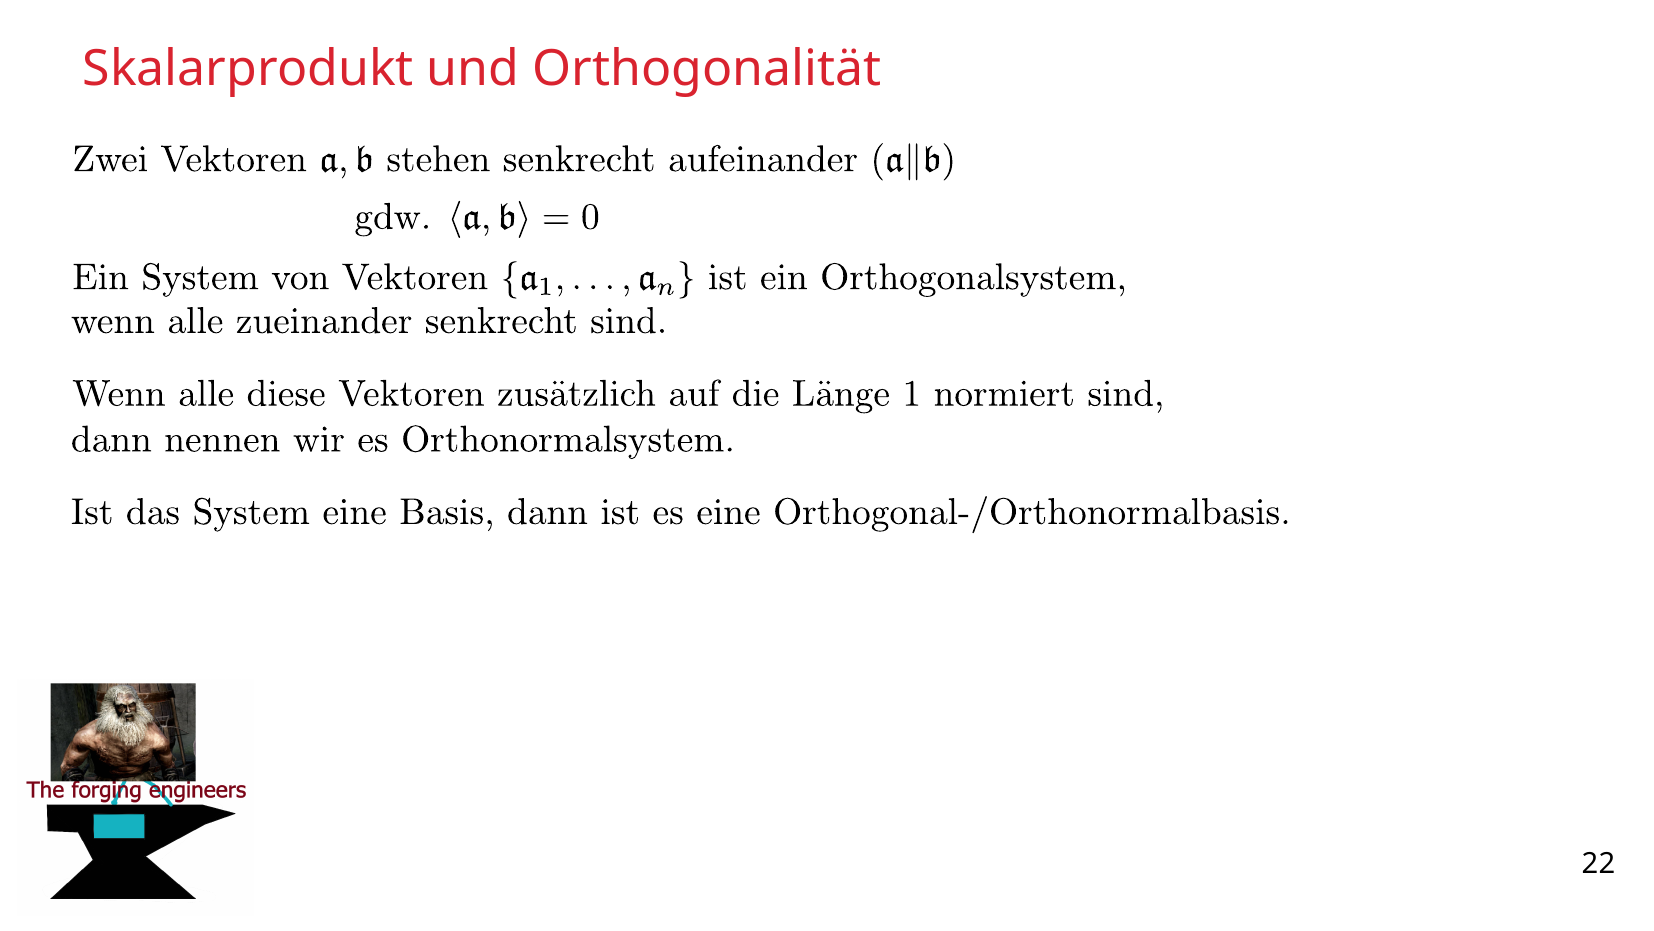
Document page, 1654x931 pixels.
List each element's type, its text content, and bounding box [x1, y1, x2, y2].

picture [70, 496, 1288, 534]
picture [354, 200, 599, 238]
picture [70, 377, 1163, 415]
picture [70, 425, 732, 460]
picture [70, 259, 1126, 300]
picture [17, 679, 254, 916]
picture [70, 141, 954, 182]
picture [70, 307, 664, 334]
title Skalarprodukt und Orthogonalität [82, 37, 1571, 95]
